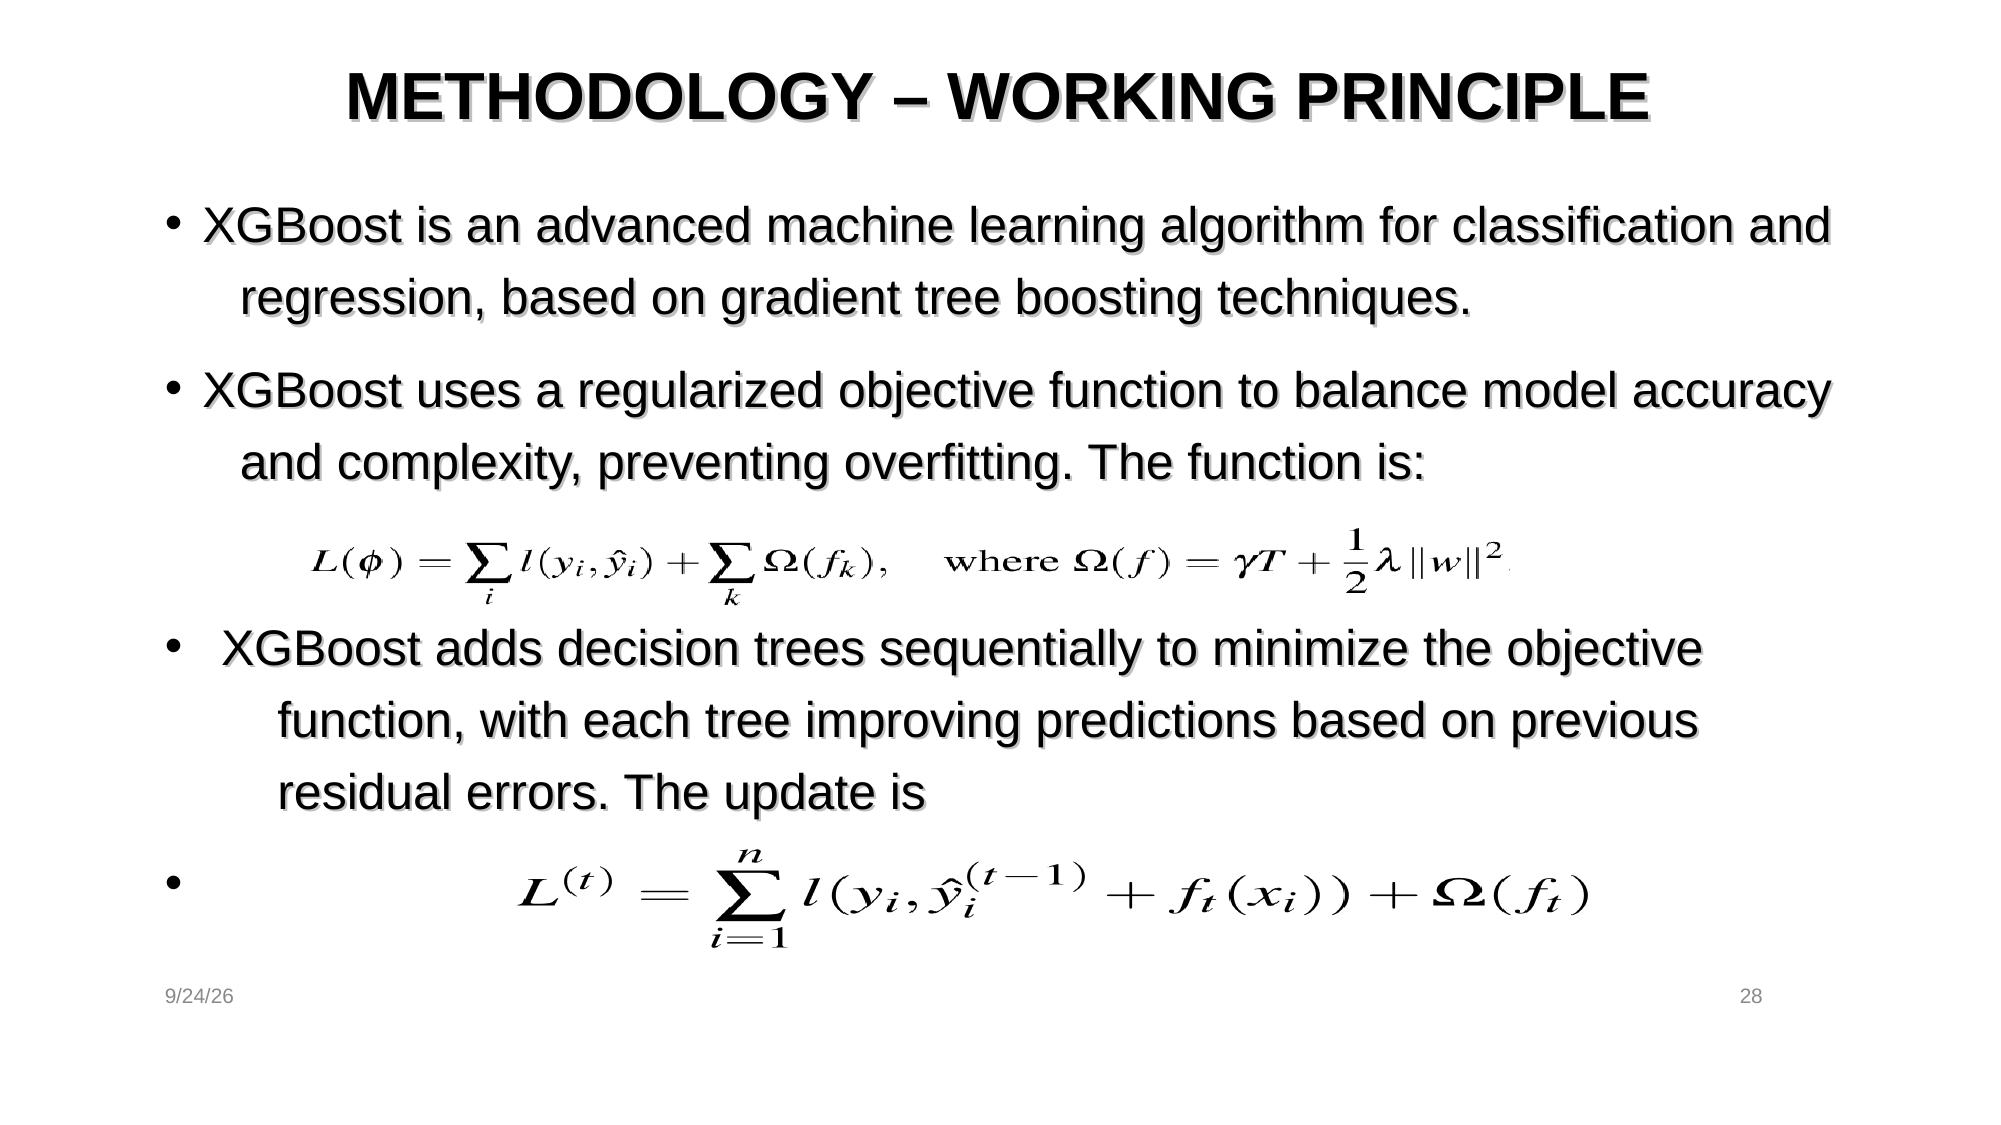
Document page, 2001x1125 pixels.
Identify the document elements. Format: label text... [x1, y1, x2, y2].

slide_number December 27, 2024 [149, 996, 600, 1025]
title Methodology – Working principle [149, 22, 1849, 173]
slide_number 29 [1724, 996, 1849, 1025]
list XGBoost is an advanced machine learning algorithm for classification and regression, based on gradient tree boosting techniques. XGBoost uses a regularized objective function to balance model accuracy and complexity, preventing overfitting. The function is: XGBoost adds decision trees sequentially to minimize the objective function, with each tree improving predictions based on previous residual errors. The update is [149, 173, 1850, 996]
picture [480, 839, 1595, 953]
picture [267, 503, 1510, 622]
